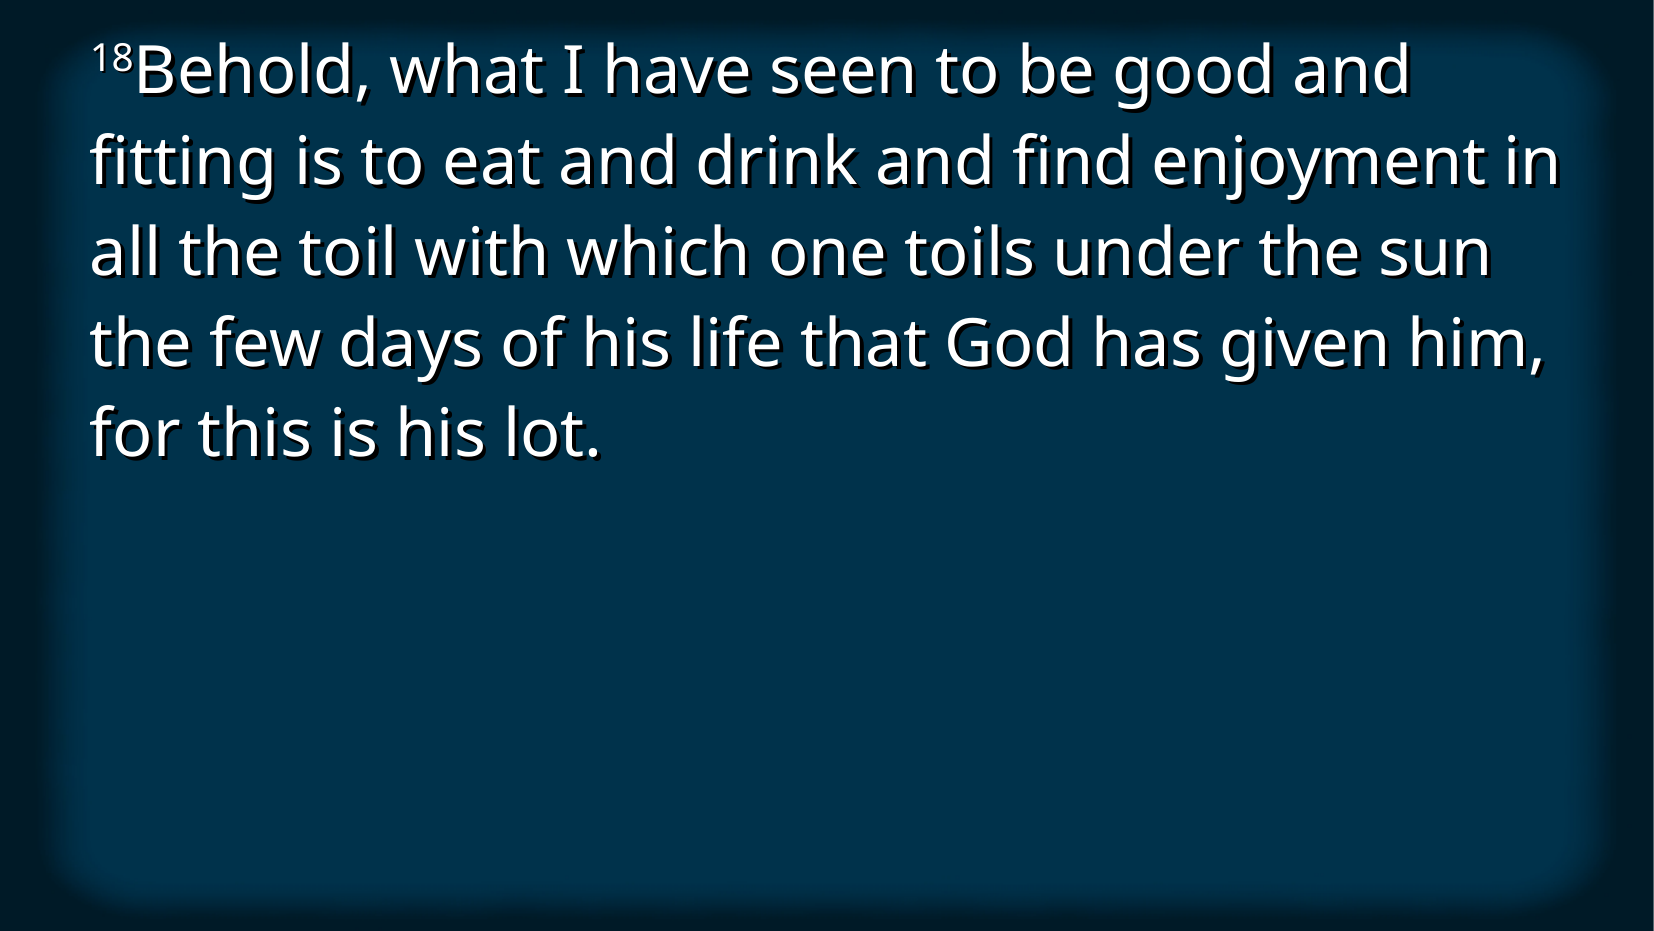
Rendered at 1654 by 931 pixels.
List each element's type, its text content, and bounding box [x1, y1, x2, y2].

picture [0, 0, 1654, 931]
text_box 18Behold, what I have seen to be good and fitting is to eat and drink and find enjoyment in all the toil with which one toils under the sun the few days of his life that God has given him, for this is his lot. [75, 15, 1591, 474]
